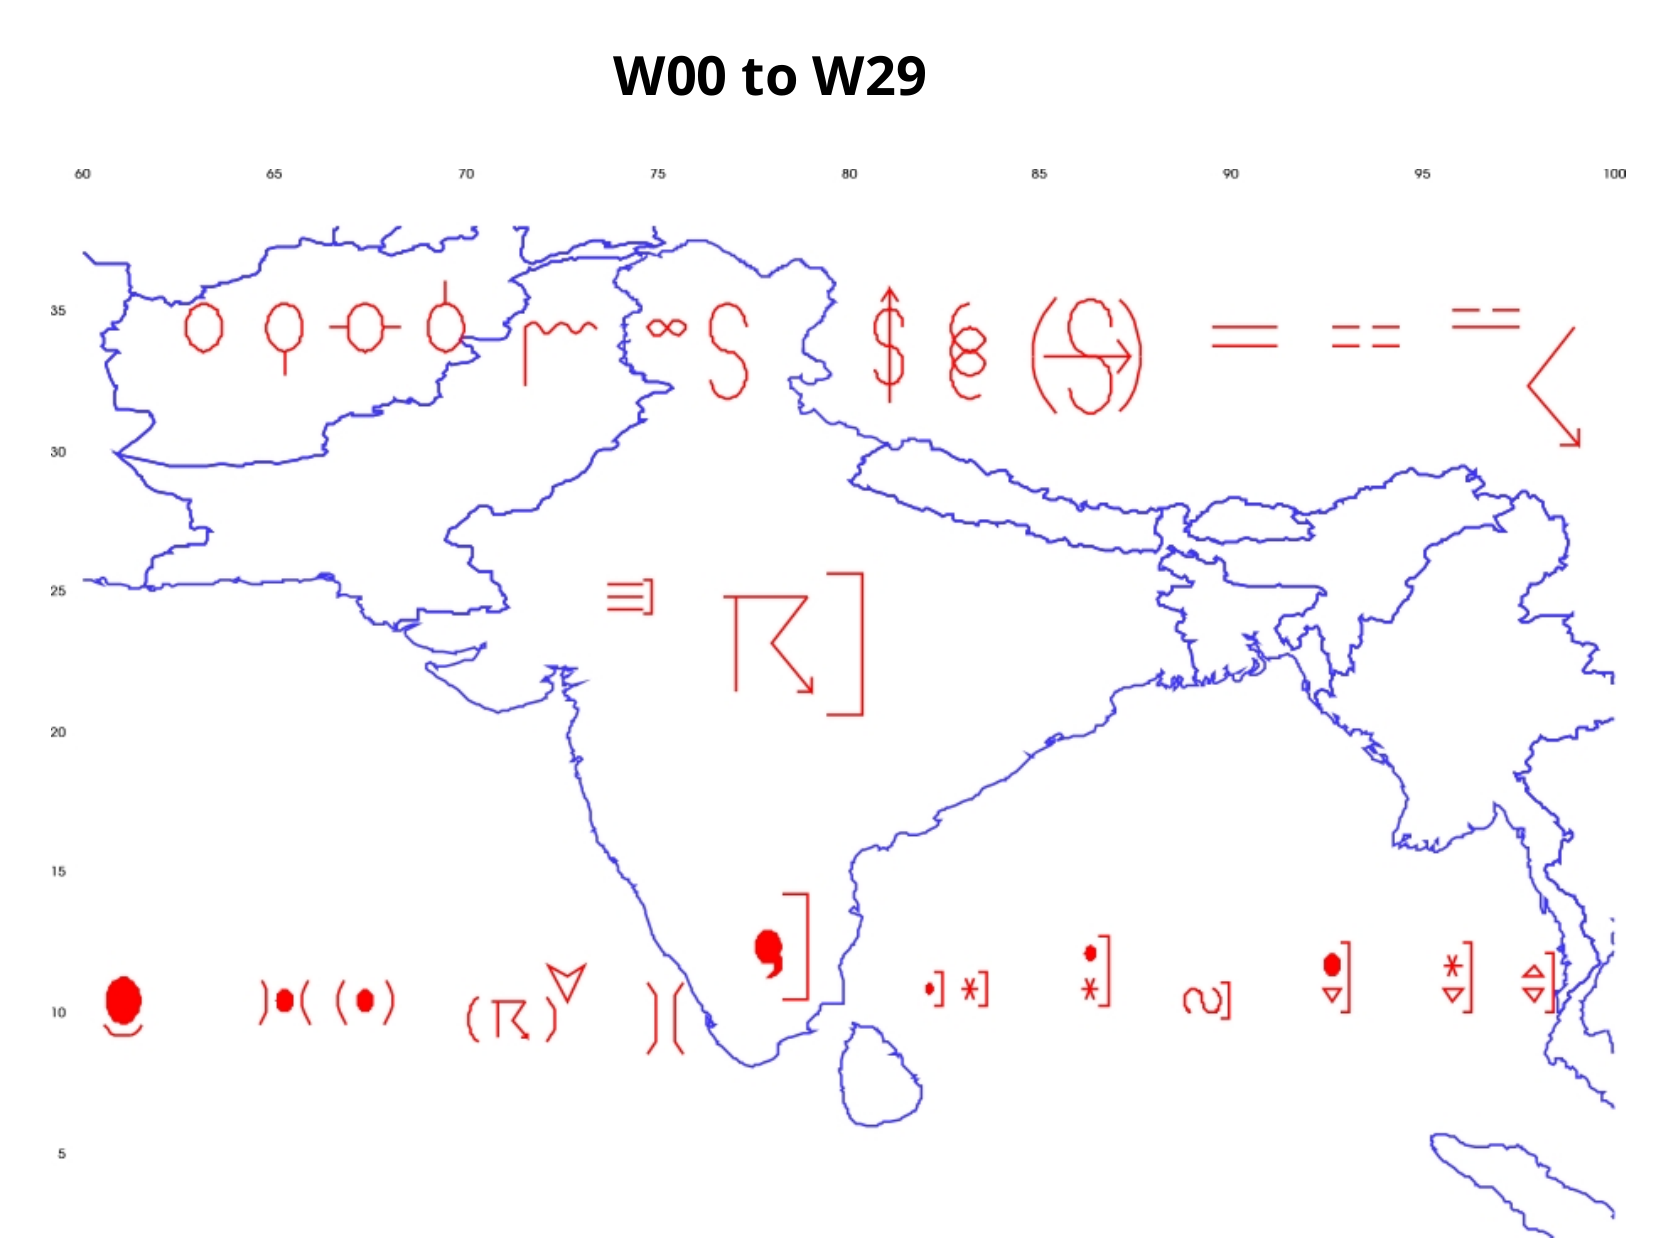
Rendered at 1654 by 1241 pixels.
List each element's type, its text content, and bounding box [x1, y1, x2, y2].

text_box W00 to W29 [529, 29, 956, 120]
picture [51, 169, 1626, 1238]
